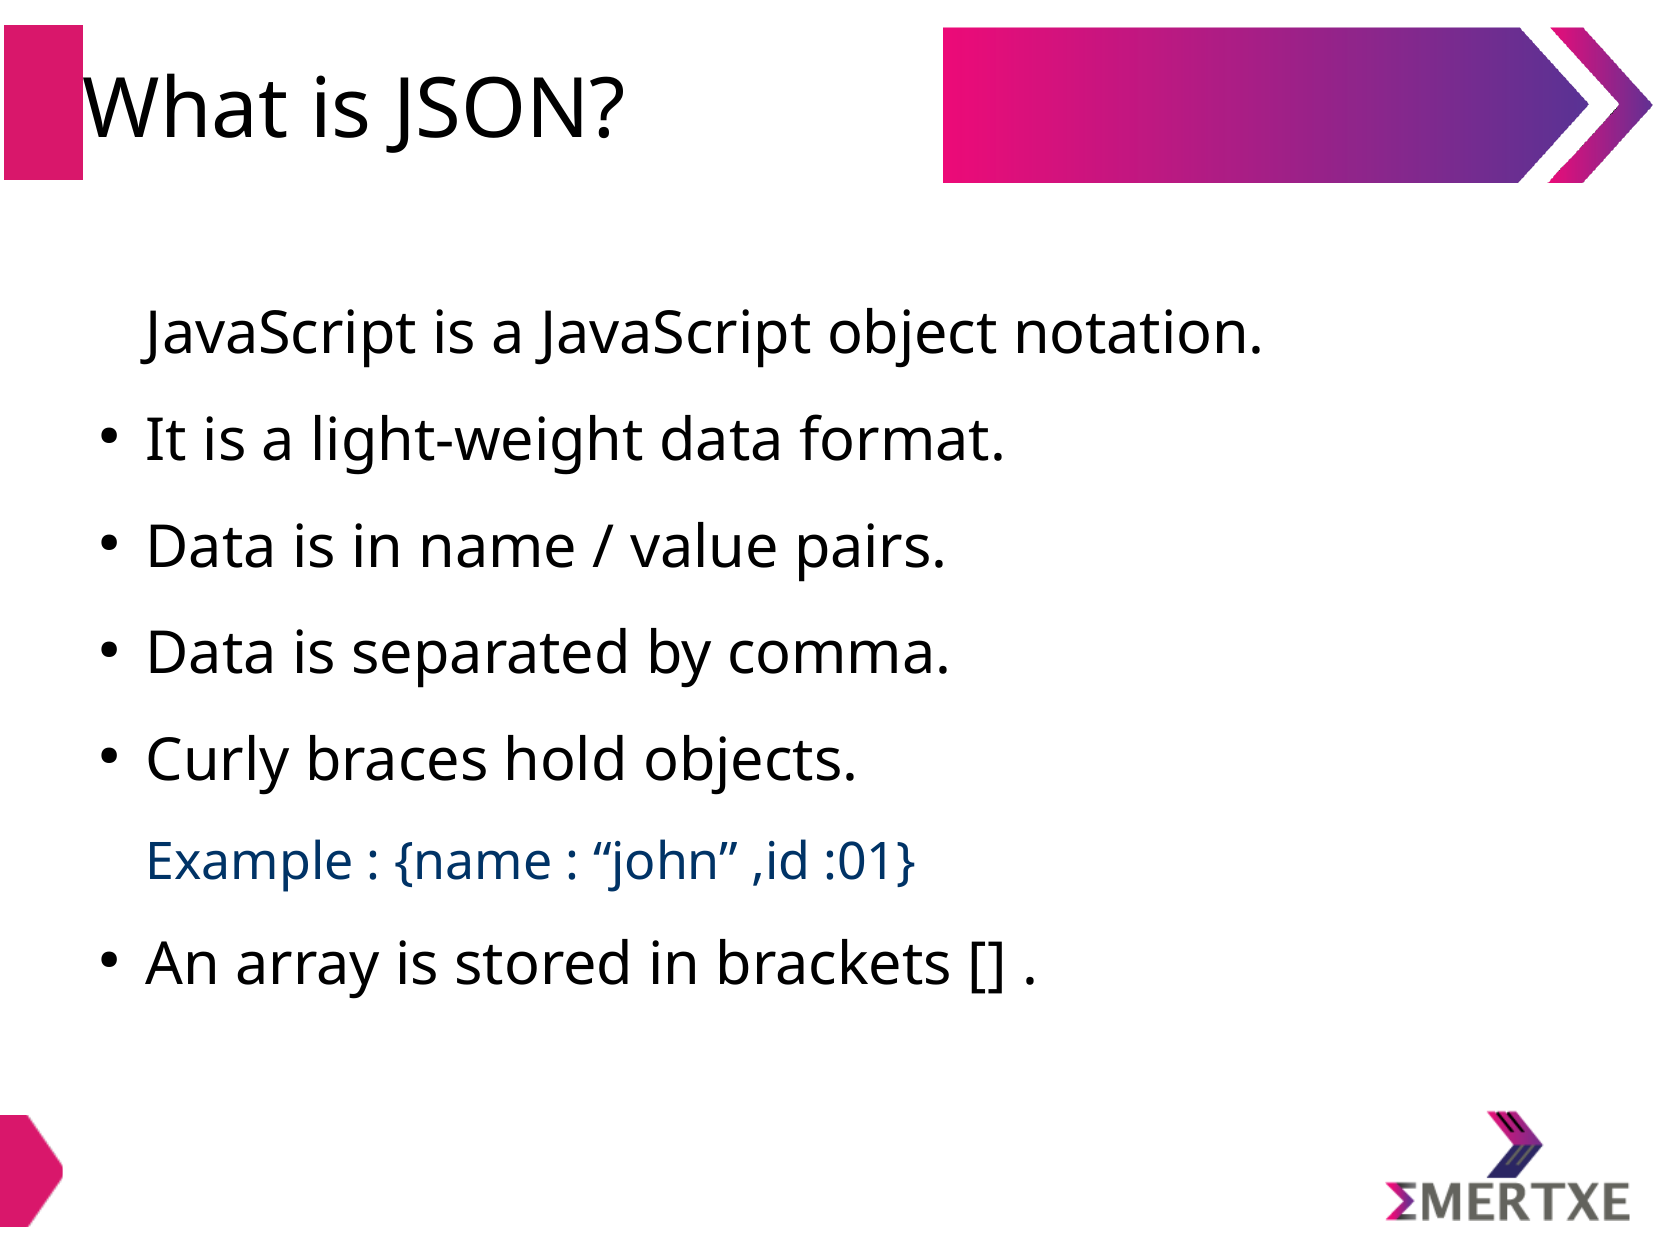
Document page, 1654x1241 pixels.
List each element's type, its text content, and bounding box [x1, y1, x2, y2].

list JavaScript is a JavaScript object notation. It is a light-weight data format. Data is in name / value pairs. Data is separated by comma. Curly braces hold objects. Example : {name : “john” ,id :01} An array is stored in brackets [] . [82, 290, 1571, 1010]
picture [1571, 27, 1653, 183]
picture [1385, 1107, 1631, 1221]
title What is JSON? [82, 2, 1571, 210]
